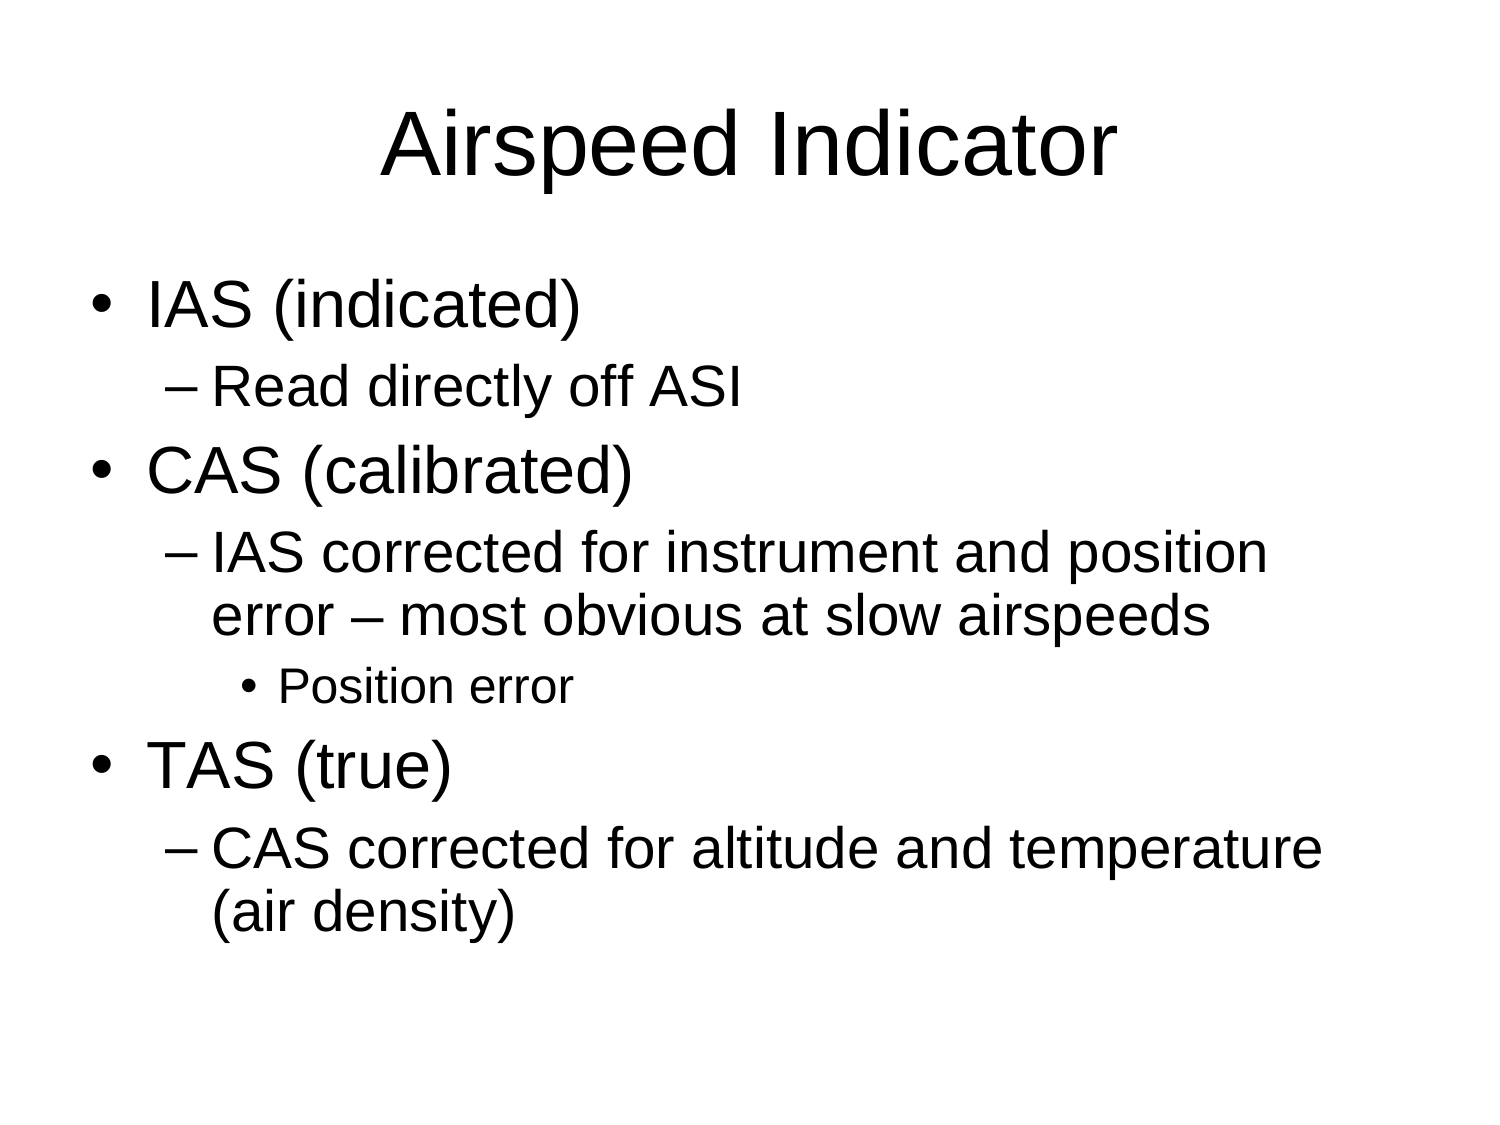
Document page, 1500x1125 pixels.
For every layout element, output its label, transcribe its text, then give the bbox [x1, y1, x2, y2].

list IAS (indicated) Read directly off ASI CAS (calibrated) IAS corrected for instrument and position error – most obvious at slow airspeeds Position error TAS (true) CAS corrected for altitude and temperature (air density) [75, 262, 1426, 1006]
title Airspeed Indicator [75, 45, 1426, 233]
